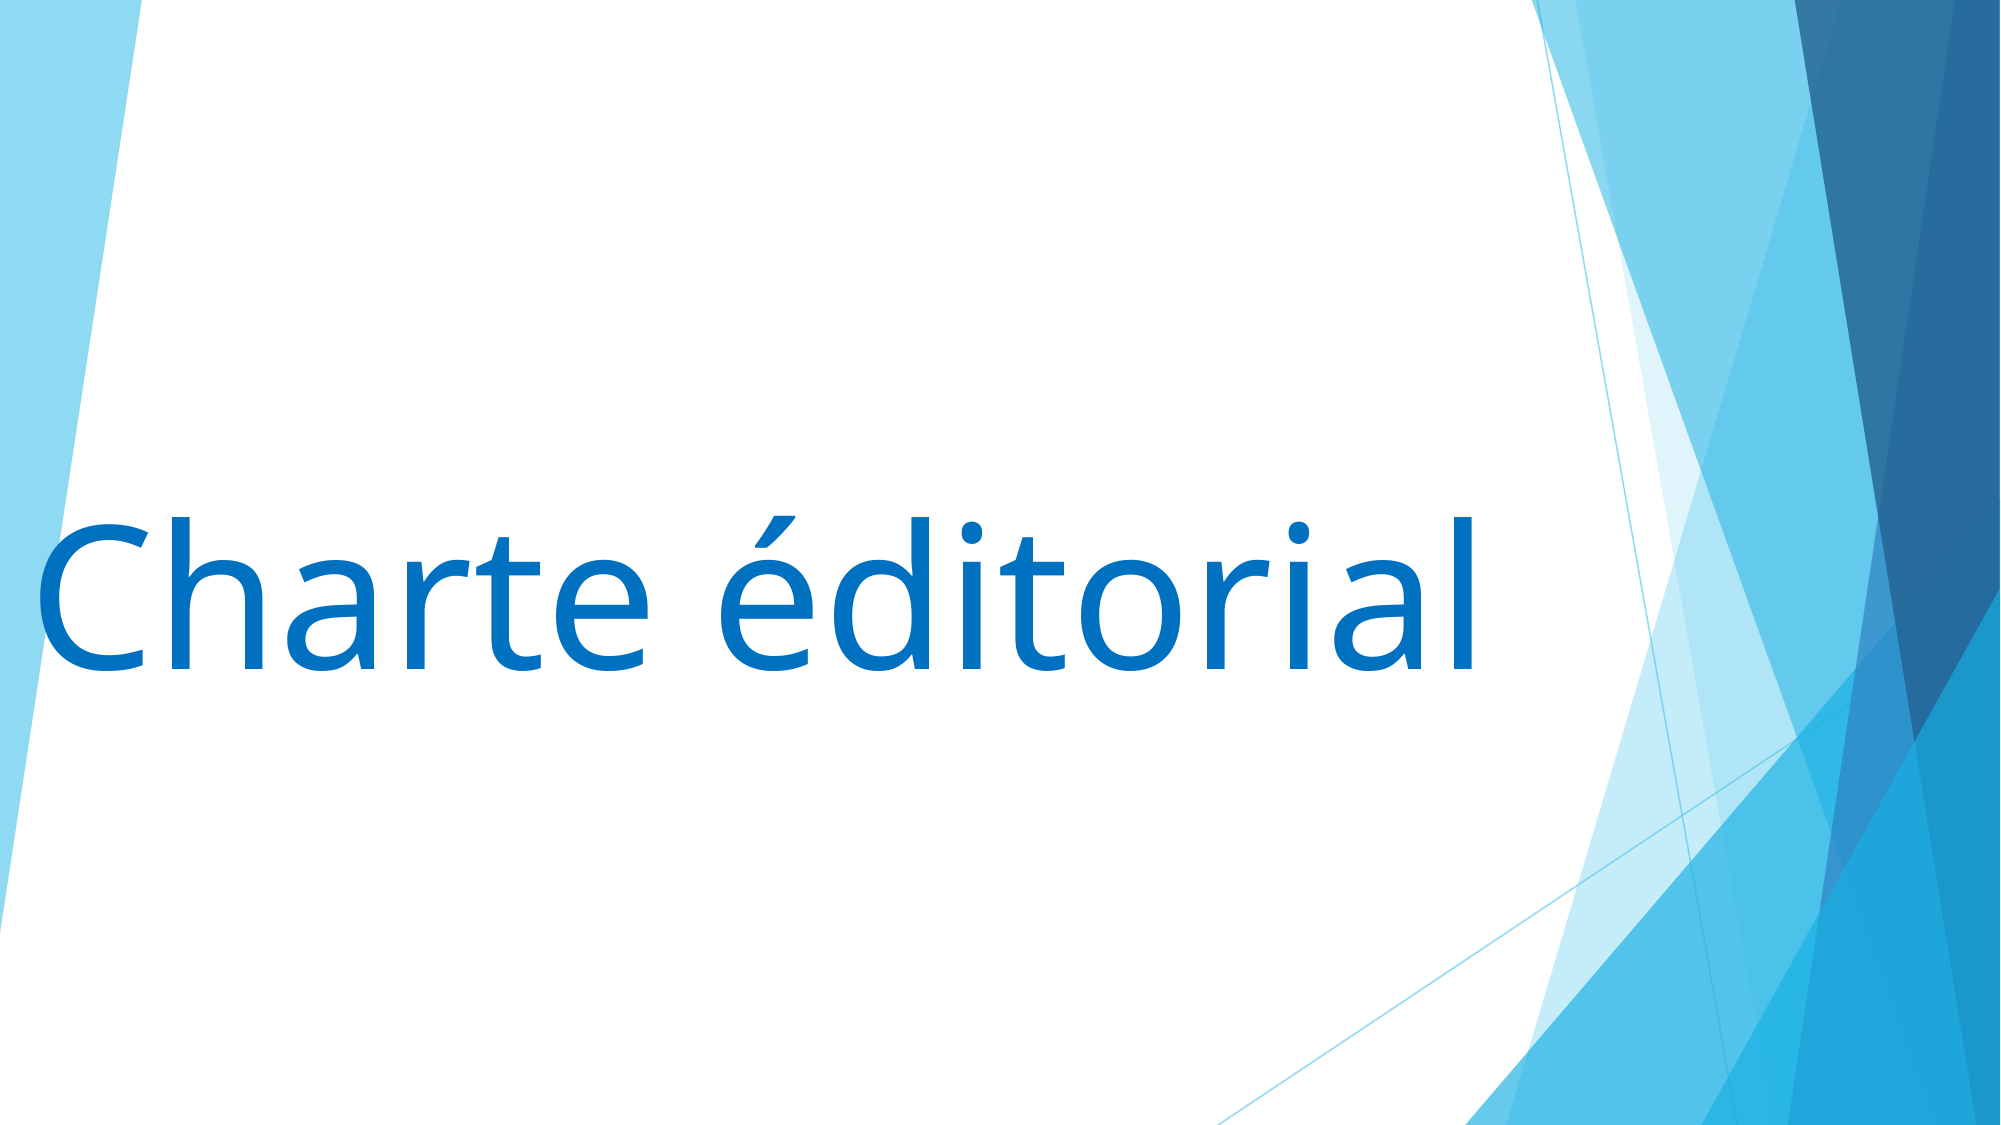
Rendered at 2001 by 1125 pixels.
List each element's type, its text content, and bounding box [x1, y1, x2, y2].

title Charte éditorial [13, 170, 1586, 717]
